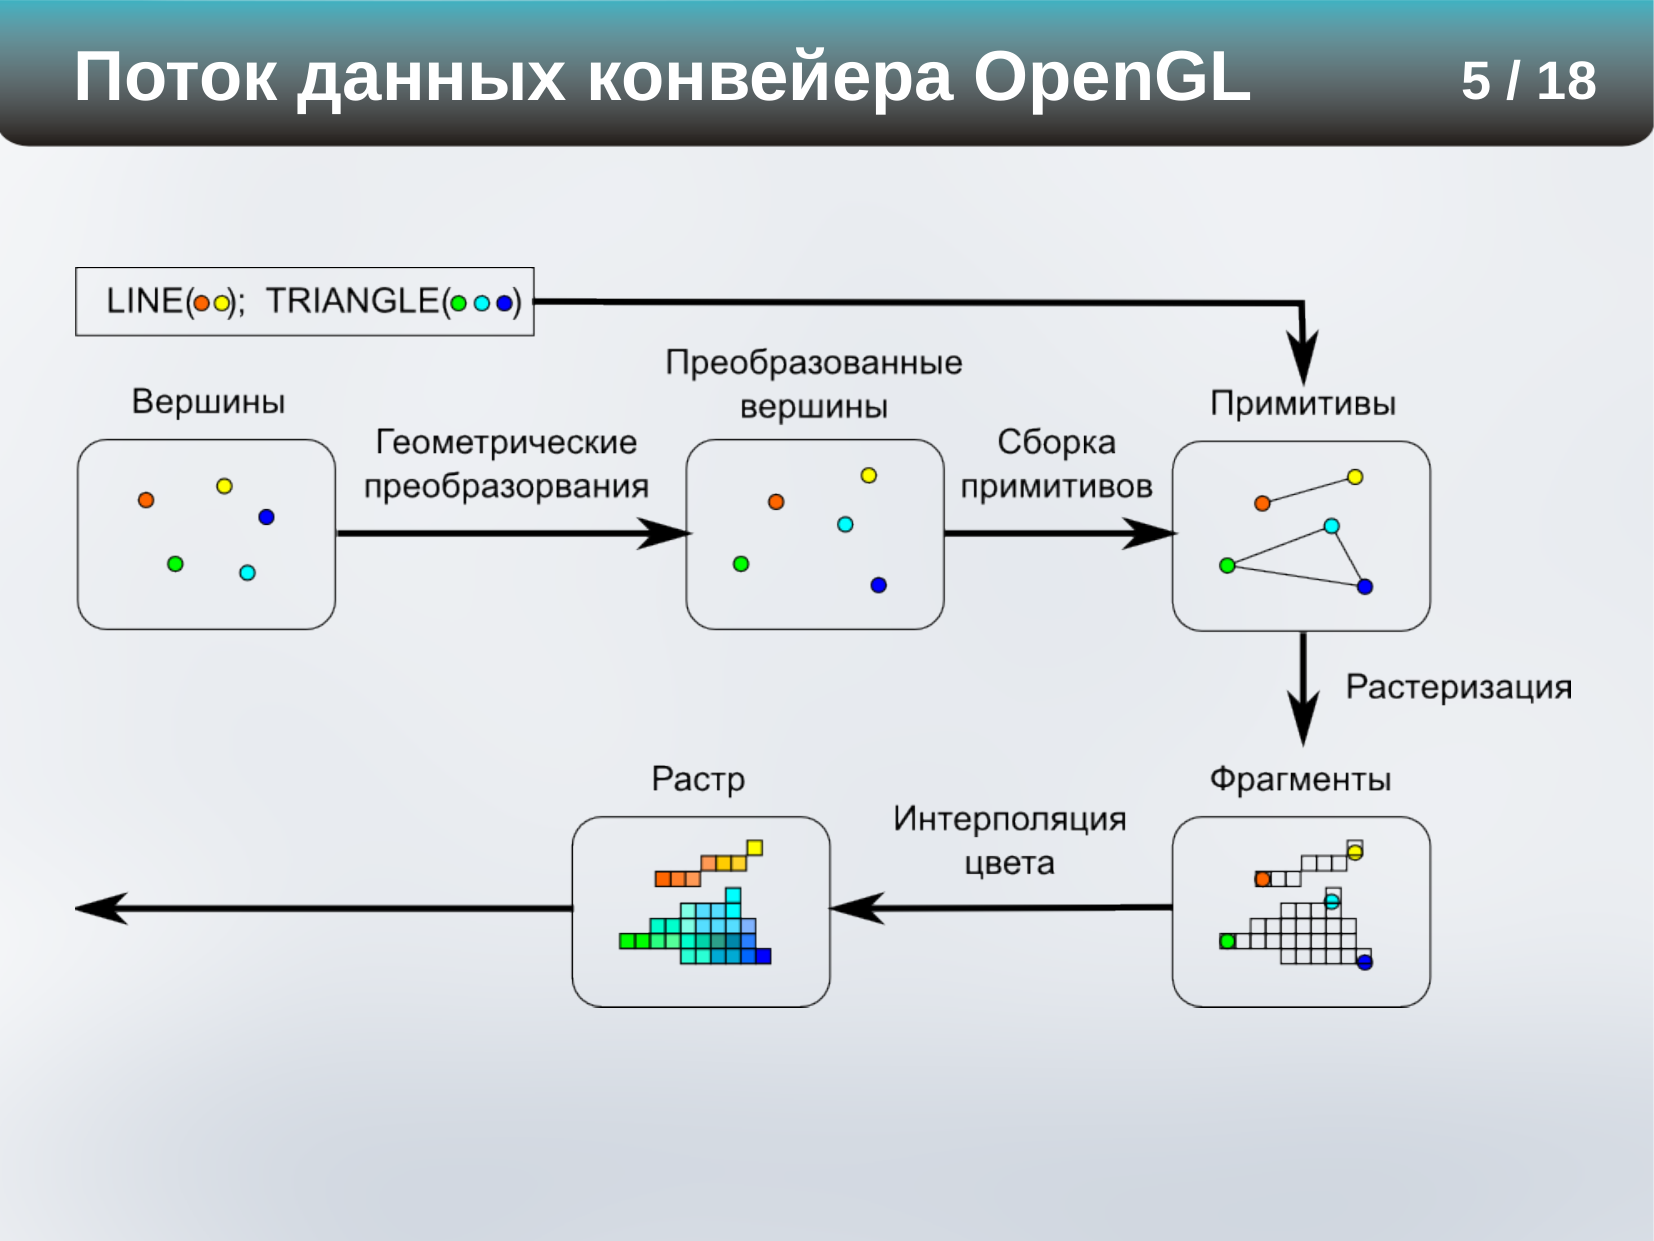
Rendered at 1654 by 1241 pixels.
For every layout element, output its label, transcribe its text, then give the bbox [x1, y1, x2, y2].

picture [0, 0, 1654, 1241]
text_box Поток данных конвейера OpenGL [59, 29, 1418, 124]
text_box <номер> / 18 [1446, 42, 1654, 179]
